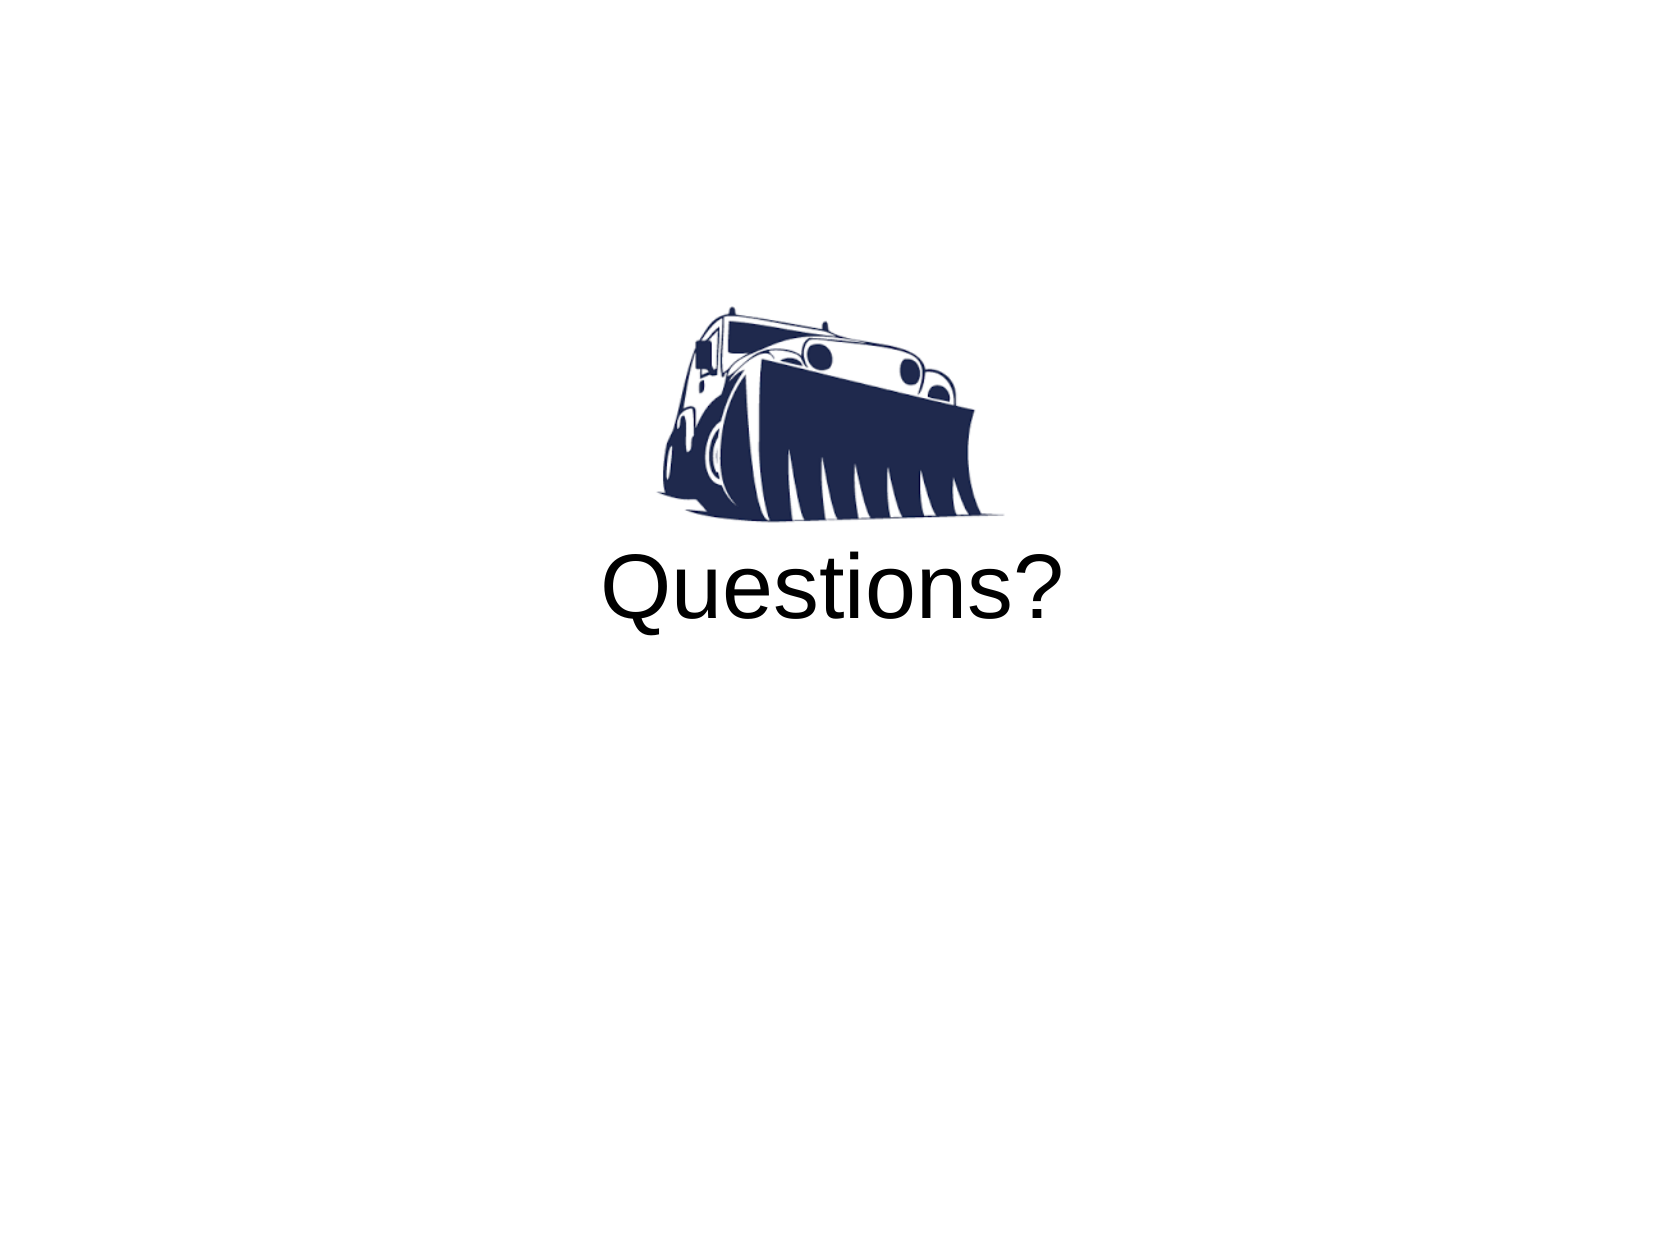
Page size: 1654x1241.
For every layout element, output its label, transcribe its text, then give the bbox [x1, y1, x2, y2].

title Questions? [30, 482, 1636, 691]
picture [630, 305, 1006, 526]
